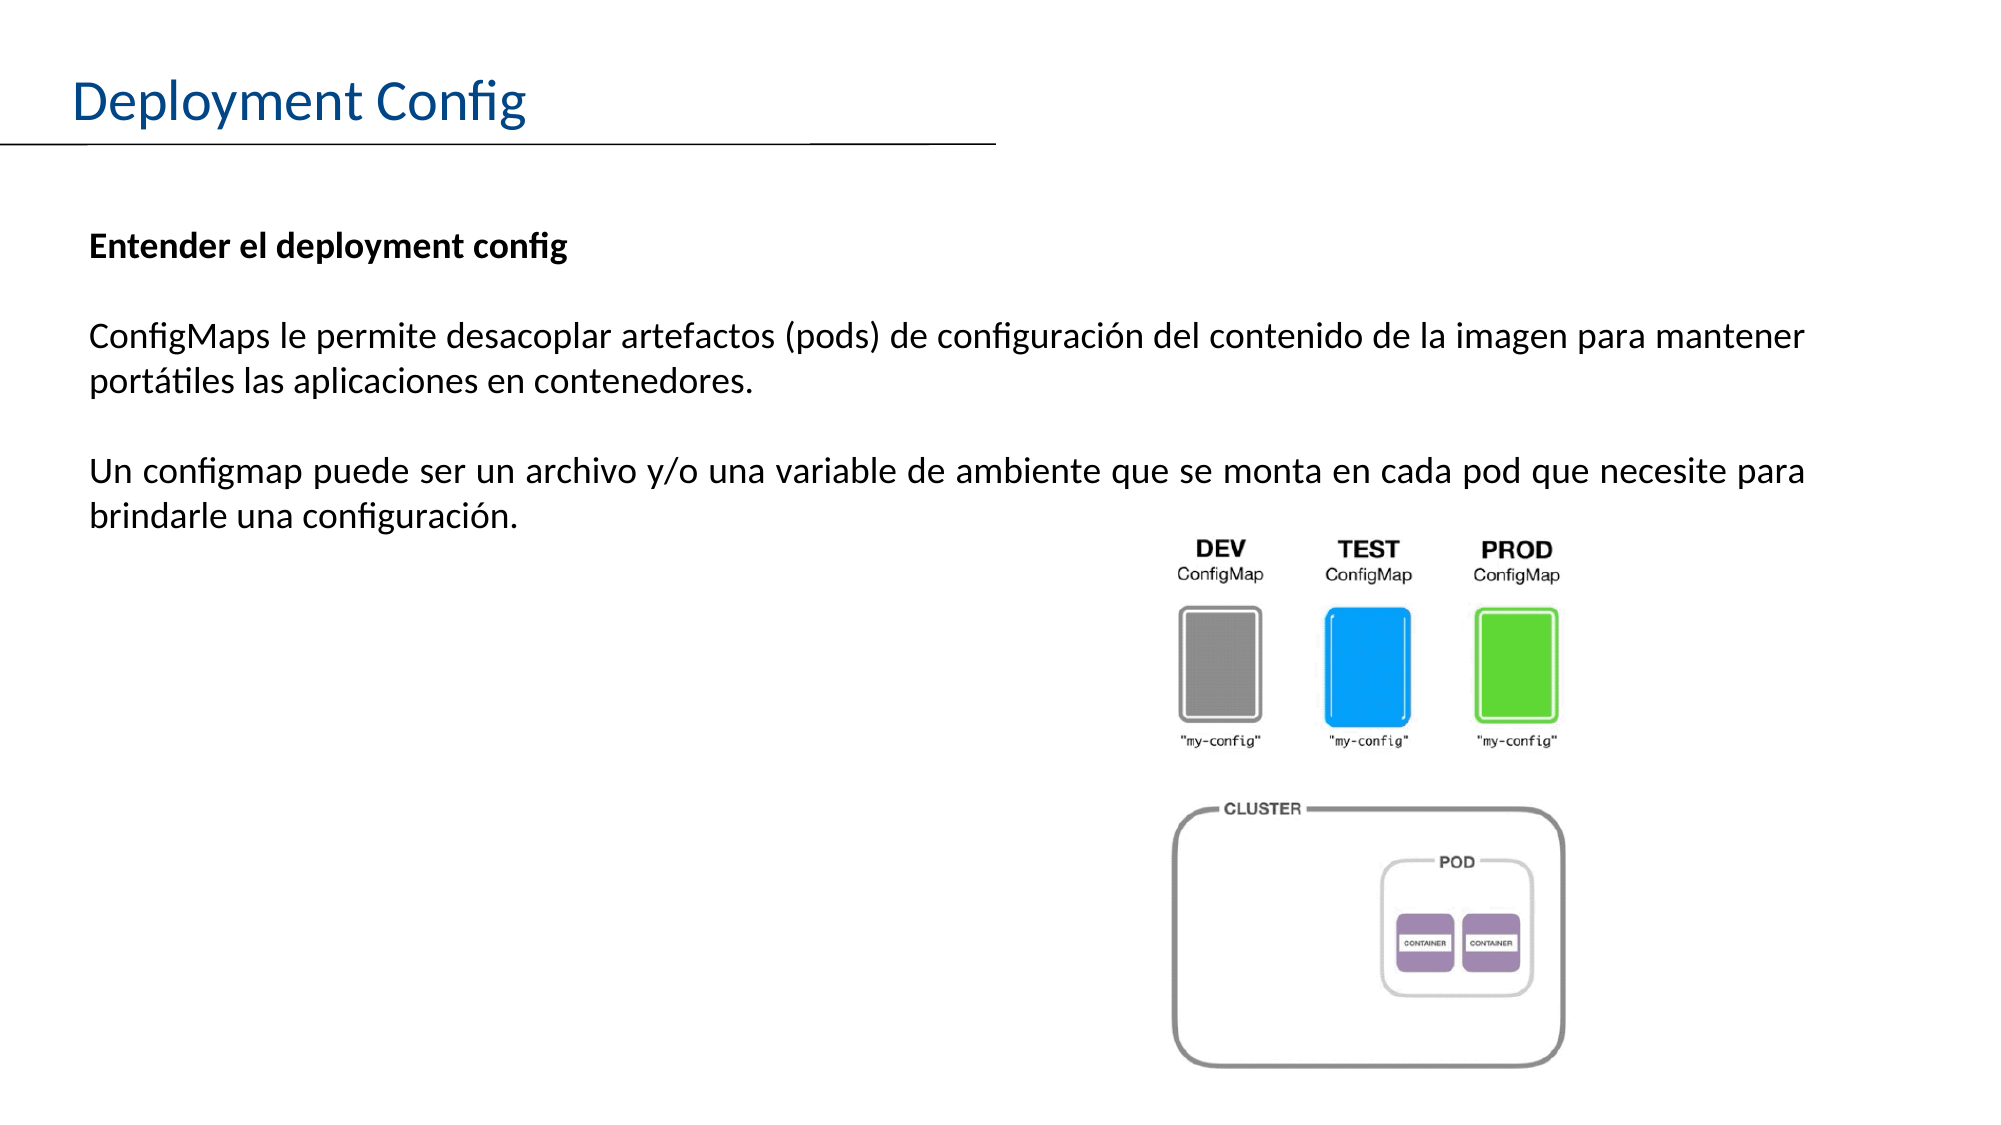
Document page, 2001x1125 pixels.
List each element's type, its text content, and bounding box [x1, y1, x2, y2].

text_box Entender el deployment config ConfigMaps le permite desacoplar artefactos (pods) de configuración del contenido de la imagen para mantener portátiles las aplicaciones en contenedores. Un configmap puede ser un archivo y/o una variable de ambiente que se monta en cada pod que necesite para brindarle una configuración. [74, 214, 1894, 544]
text_box Deployment Config [57, 54, 1509, 141]
picture [1133, 519, 1588, 1095]
